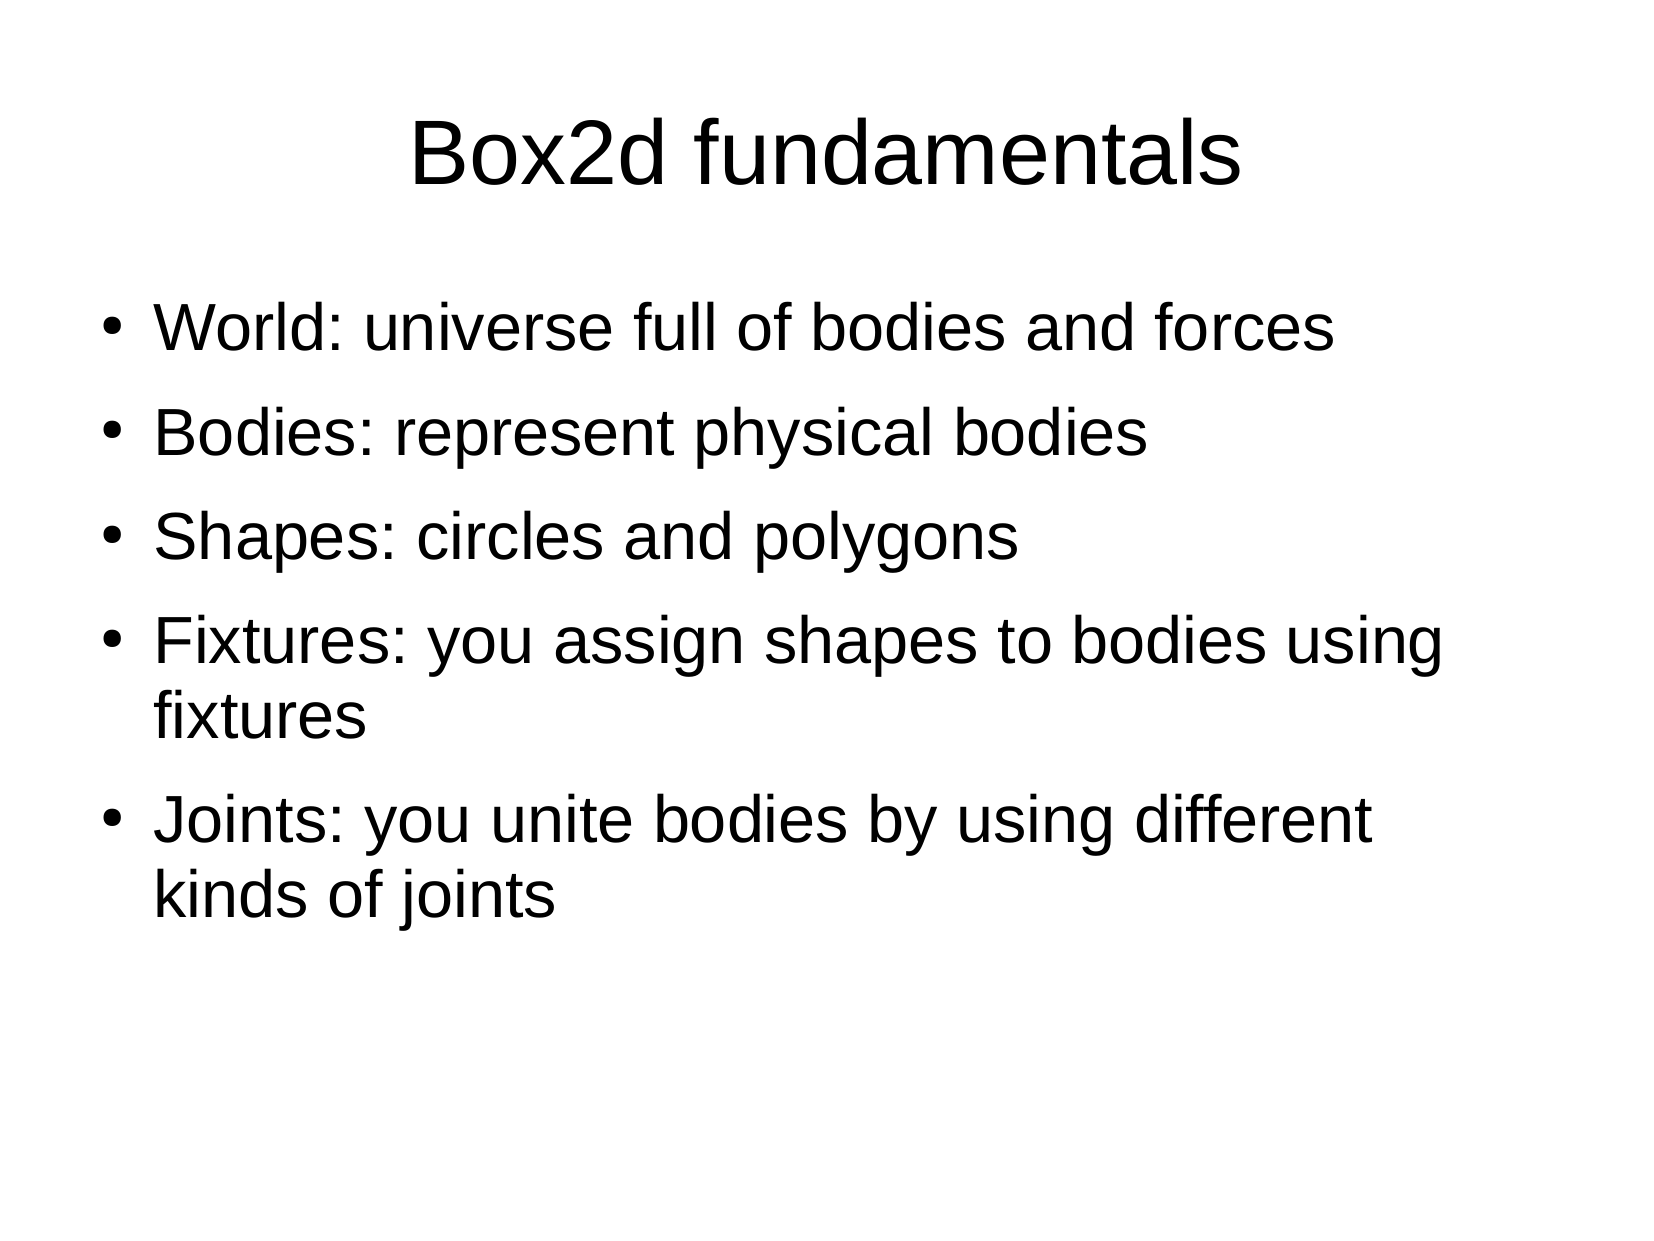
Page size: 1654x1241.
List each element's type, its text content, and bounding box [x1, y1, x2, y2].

title Box2d fundamentals [82, 49, 1571, 257]
list World: universe full of bodies and forces Bodies: represent physical bodies Shapes: circles and polygons Fixtures: you assign shapes to bodies using fixtures Joints: you unite bodies by using different kinds of joints [82, 290, 1538, 1010]
